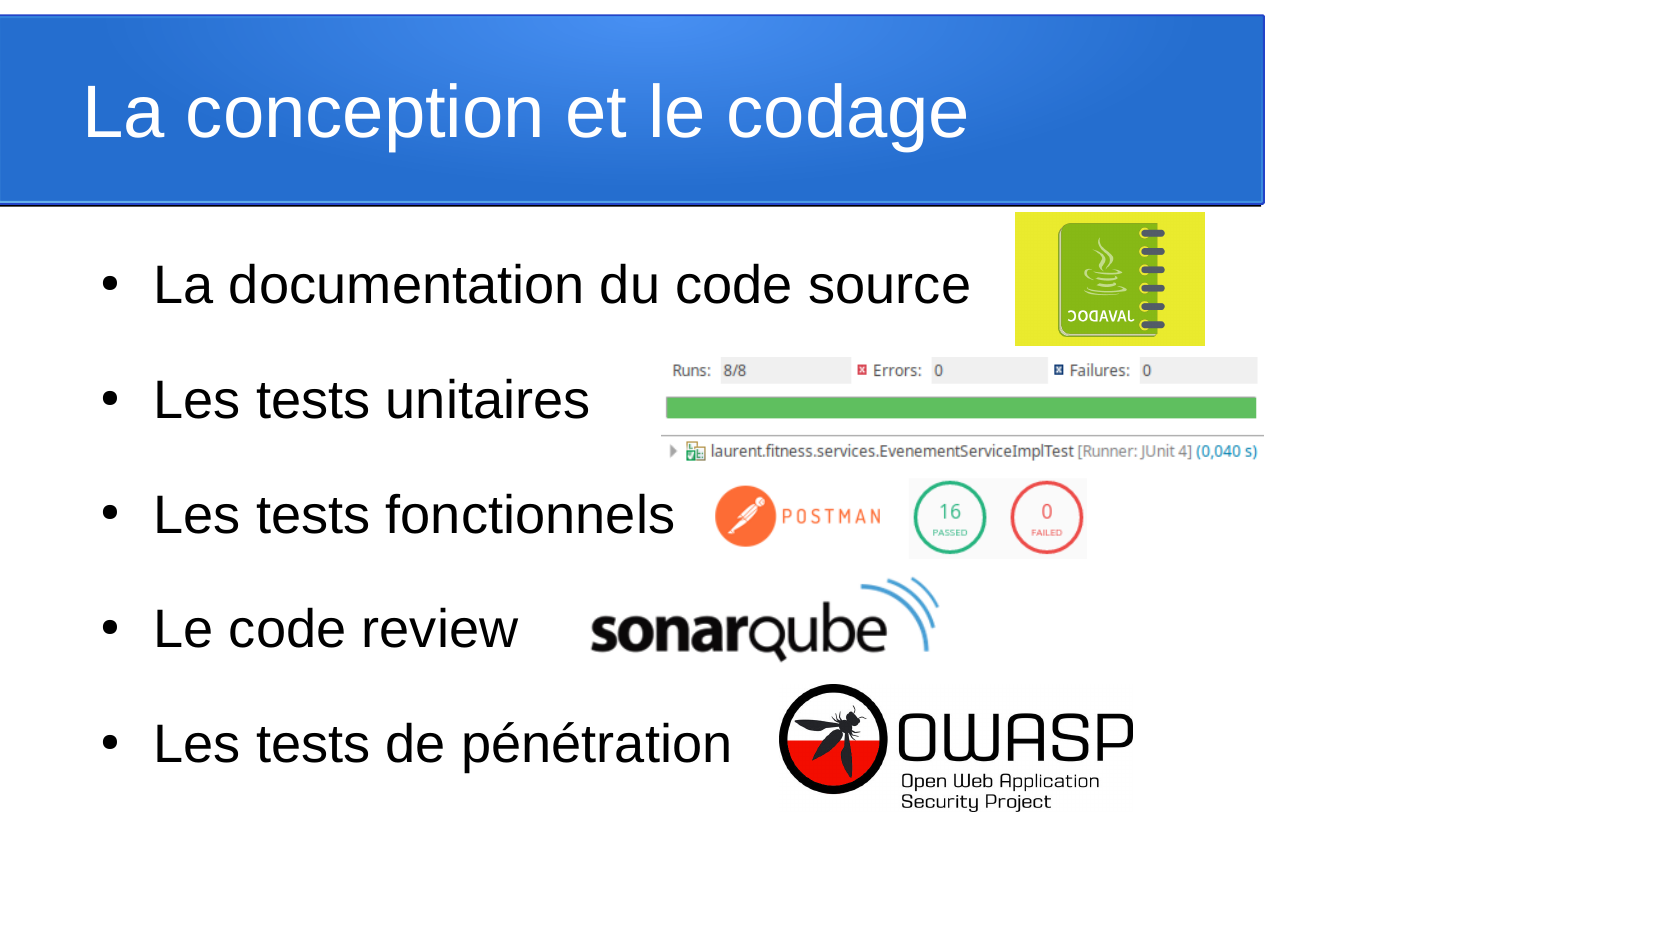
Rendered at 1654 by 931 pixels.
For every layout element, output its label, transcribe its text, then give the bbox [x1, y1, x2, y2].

picture [779, 684, 1133, 812]
picture [708, 476, 1087, 559]
title La conception et le codage [82, 35, 1235, 189]
picture [555, 567, 969, 677]
picture [661, 357, 1264, 471]
picture [1015, 212, 1205, 346]
list La documentation du code source Les tests unitaires Les tests fonctionnels Le code review Les tests de pénétration [82, 224, 1571, 886]
